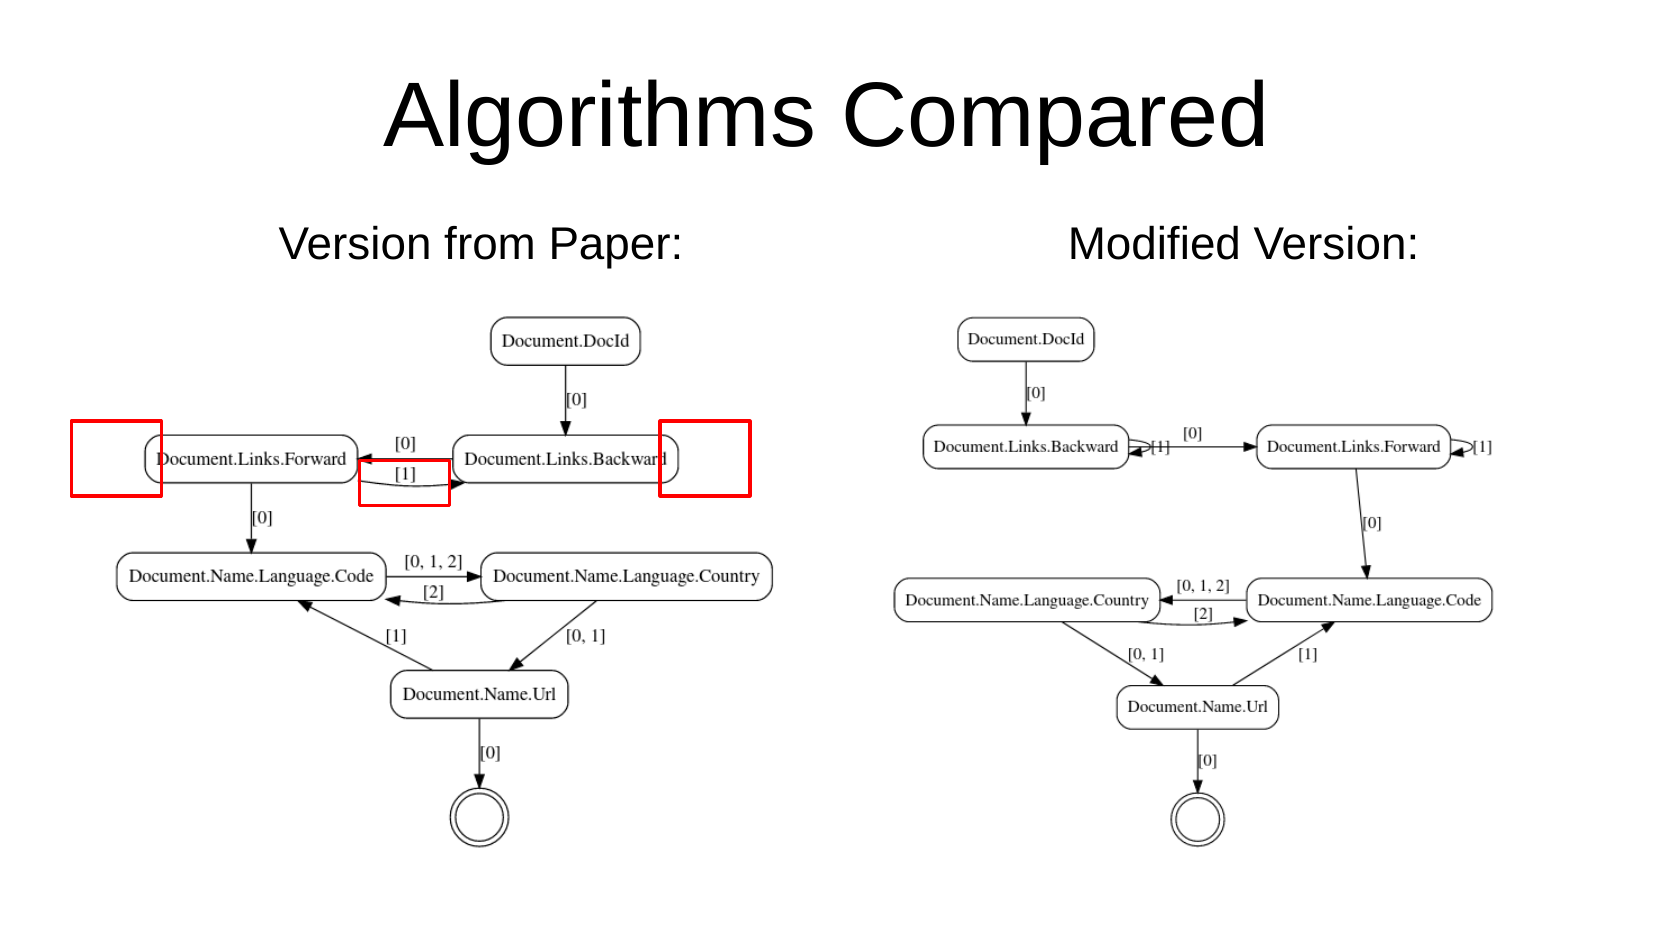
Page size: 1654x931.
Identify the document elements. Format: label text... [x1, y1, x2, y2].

list Version from Paper: [82, 423, 91, 494]
picture [91, 423, 160, 494]
list Version from Paper: [82, 217, 809, 758]
list Version from Paper: [82, 498, 91, 758]
picture [870, 313, 1516, 851]
picture [91, 312, 799, 852]
title Algorithms Compared [82, 37, 1571, 193]
list Modified Version: [845, 217, 1572, 758]
